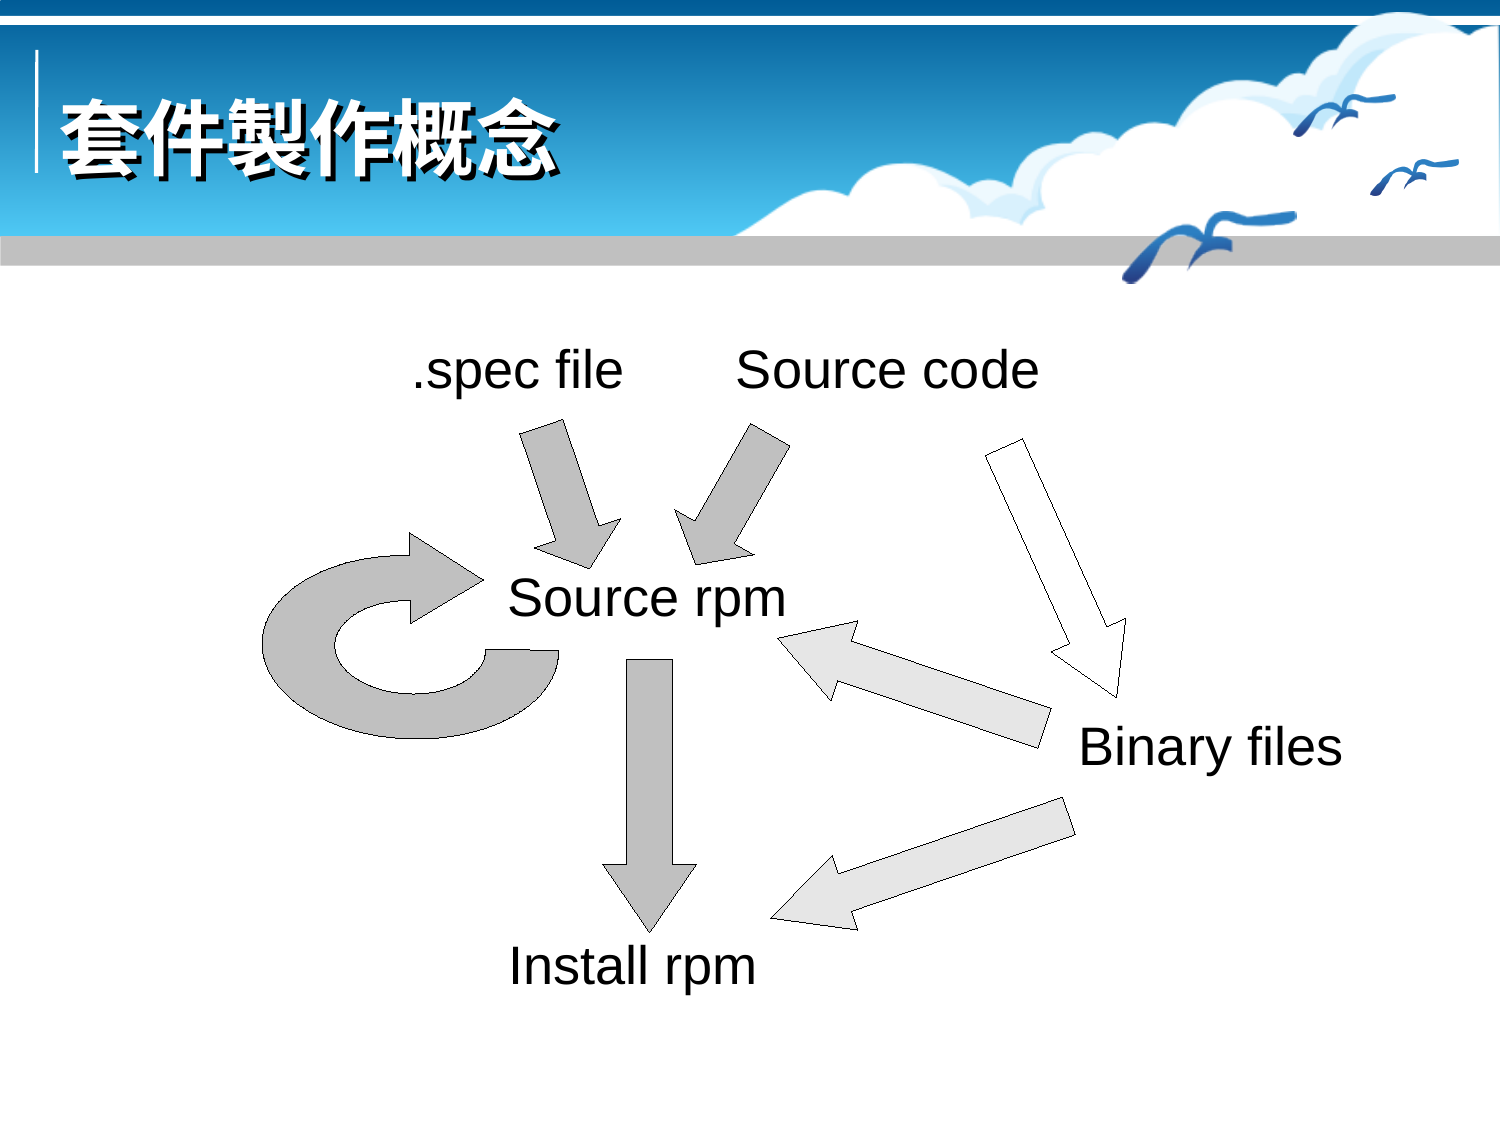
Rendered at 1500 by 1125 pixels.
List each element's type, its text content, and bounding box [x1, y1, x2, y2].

picture [730, 12, 1500, 284]
text_box [519, 419, 621, 569]
text_box Source rpm [492, 563, 810, 640]
text_box [602, 659, 697, 933]
text_box .spec file [396, 336, 663, 412]
title 套件製作概念 [59, 86, 1465, 186]
text_box [262, 532, 559, 739]
text_box [777, 620, 1052, 749]
text_box Install rpm [493, 932, 790, 1008]
text_box Binary files [1064, 712, 1382, 789]
text_box [770, 797, 1076, 931]
text_box Source code [721, 336, 1076, 412]
text_box [674, 423, 790, 565]
